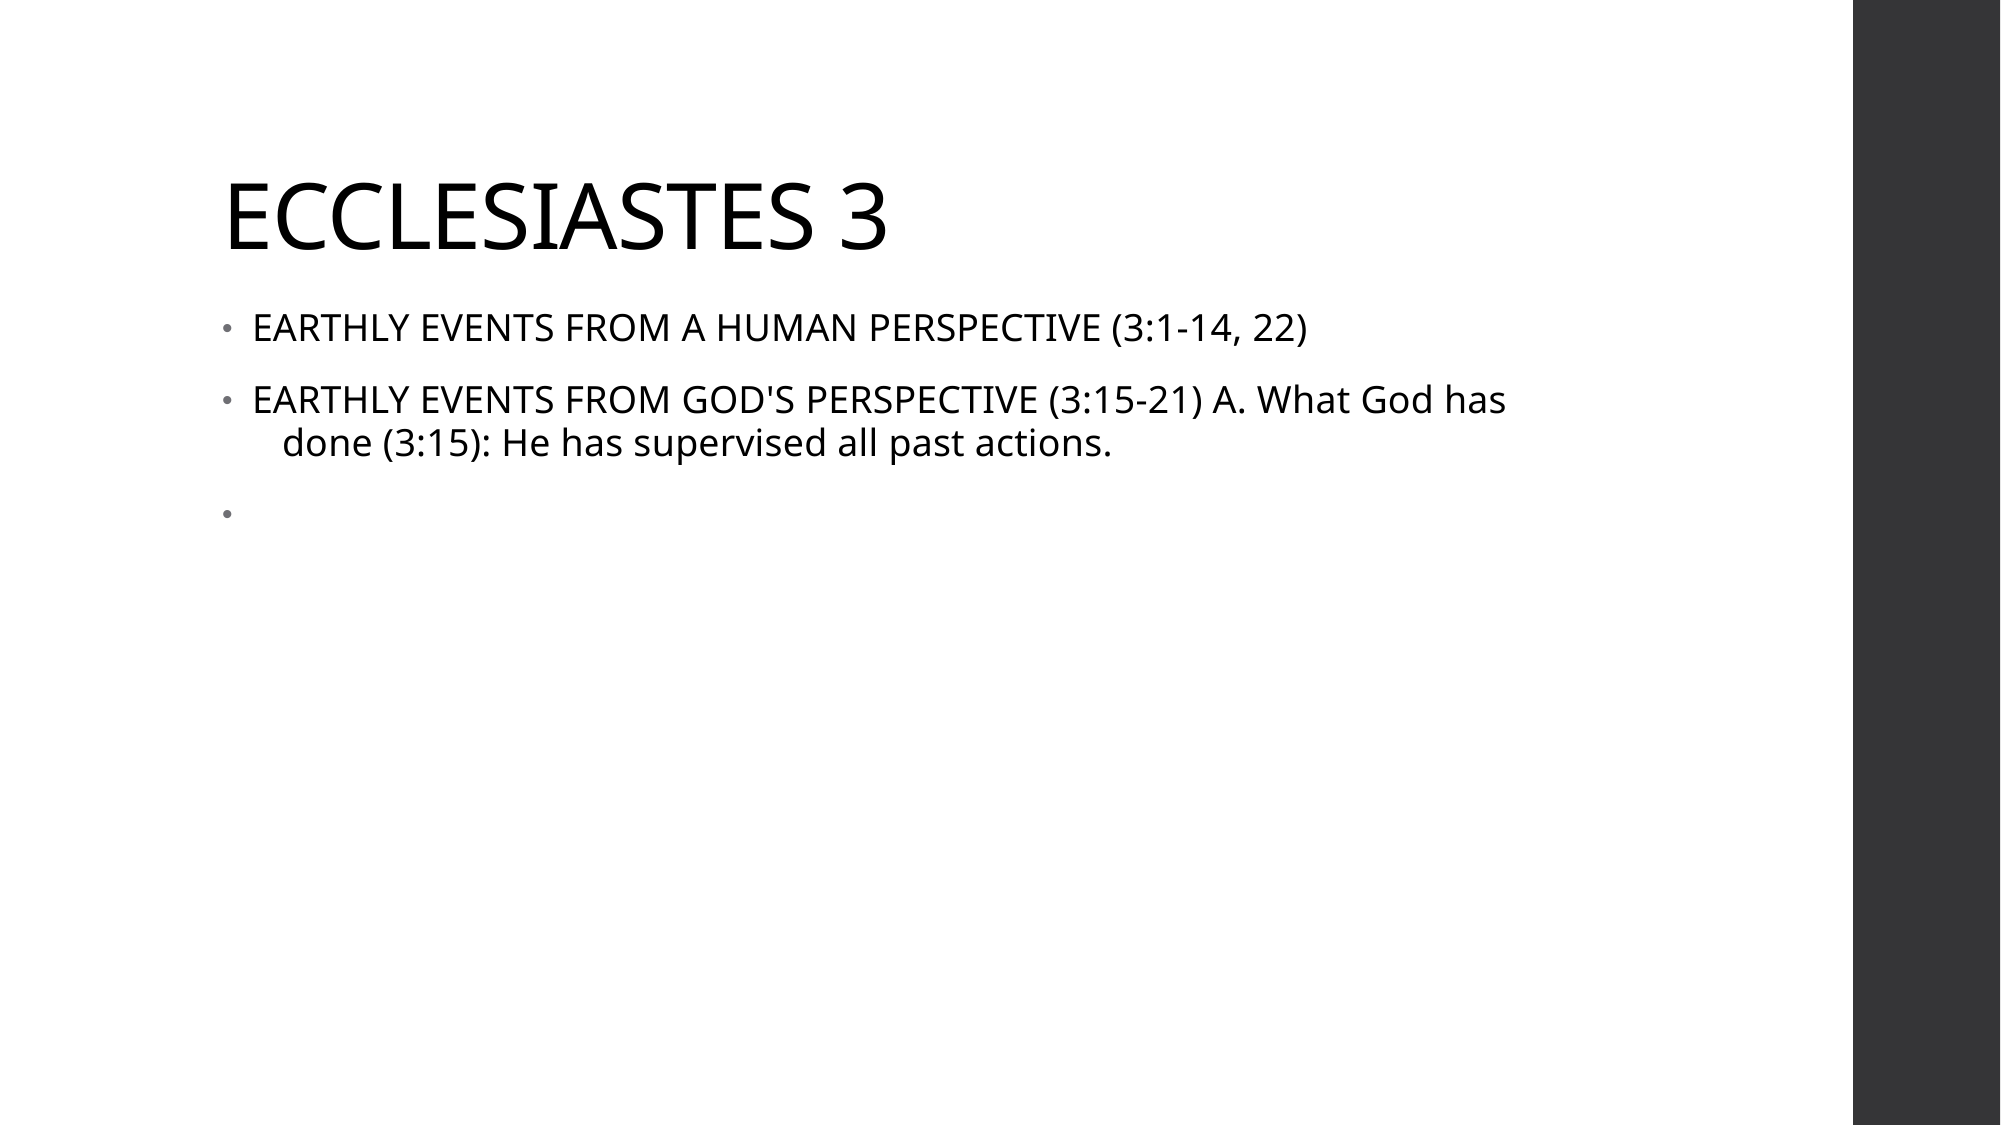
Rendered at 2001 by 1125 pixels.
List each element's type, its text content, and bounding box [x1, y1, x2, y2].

list EARTHLY EVENTS FROM A HUMAN PERSPECTIVE (3:1-14, 22) EARTHLY EVENTS FROM GOD'S PERSPECTIVE (3:15-21) A. What God has done (3:15): He has supervised all past actions. [206, 299, 1617, 1014]
title ECCLESIASTES 3 [206, 60, 1797, 278]
